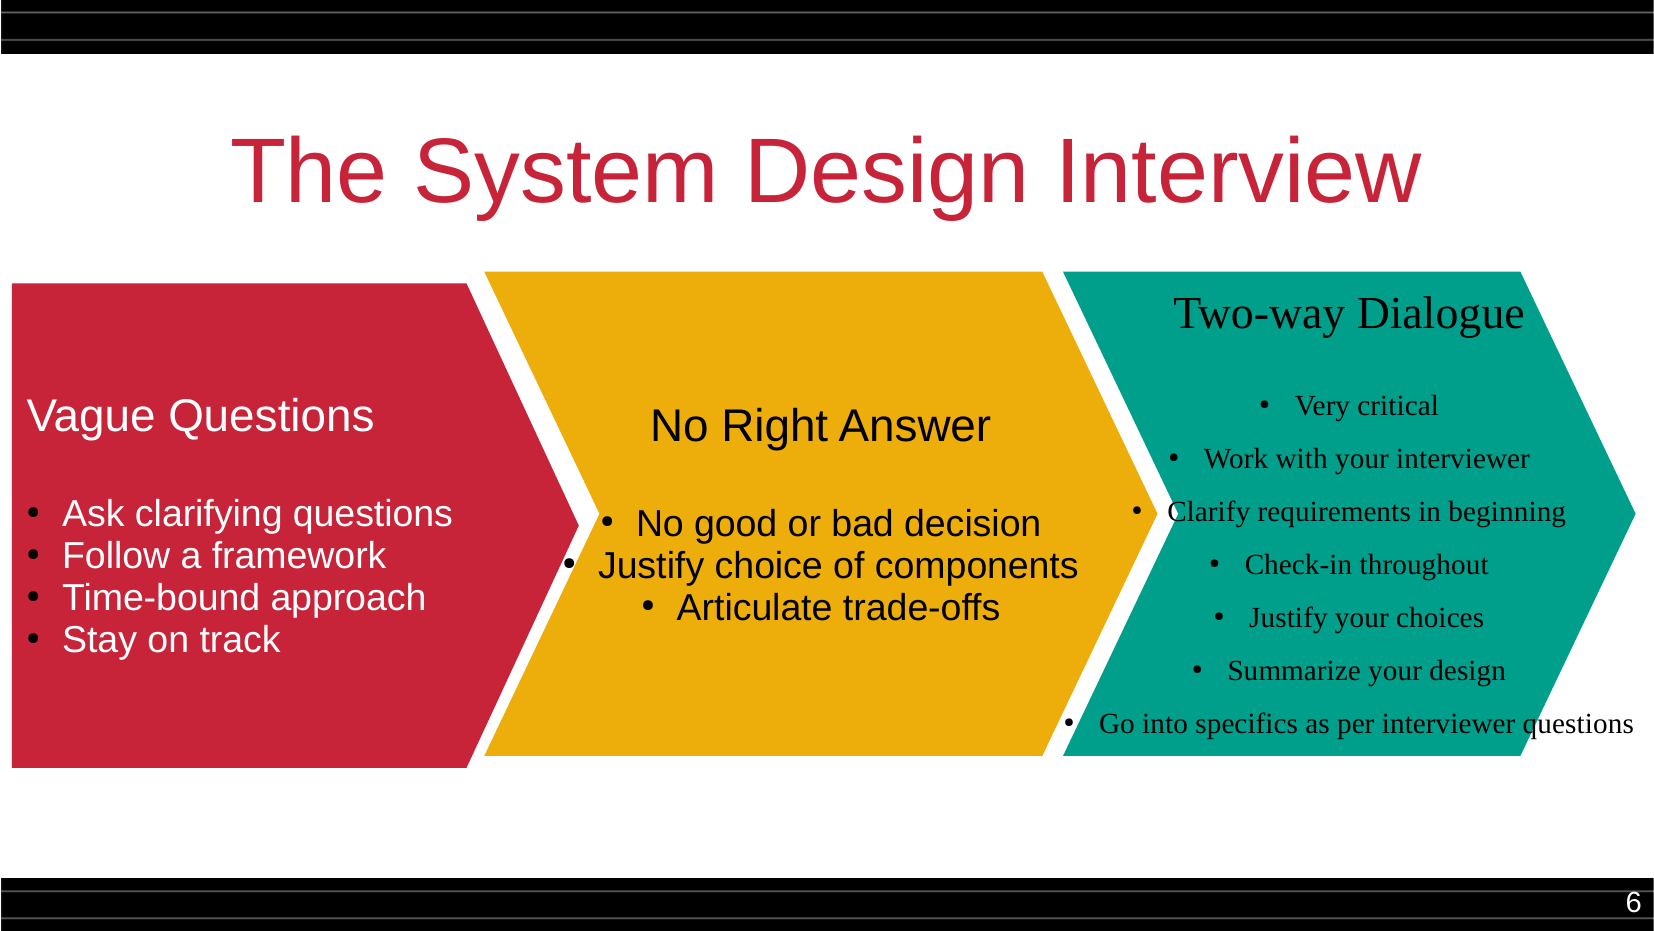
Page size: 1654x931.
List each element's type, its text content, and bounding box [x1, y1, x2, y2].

text_box No Right Answer No good or bad decision Justify choice of components Articulate trade-offs [484, 271, 1158, 756]
picture [1, 878, 1654, 931]
text_box Two-way Dialogue Very critical Work with your interviewer Clarify requirements in beginning Check-in throughout Justify your choices Summarize your design Go into specifics as per interviewer questions [1062, 271, 1636, 756]
text_box Vague Questions Ask clarifying questions Follow a framework Time-bound approach Stay on track [11, 283, 579, 768]
picture [1, 0, 1654, 54]
title The System Design Interview [82, 92, 1571, 249]
